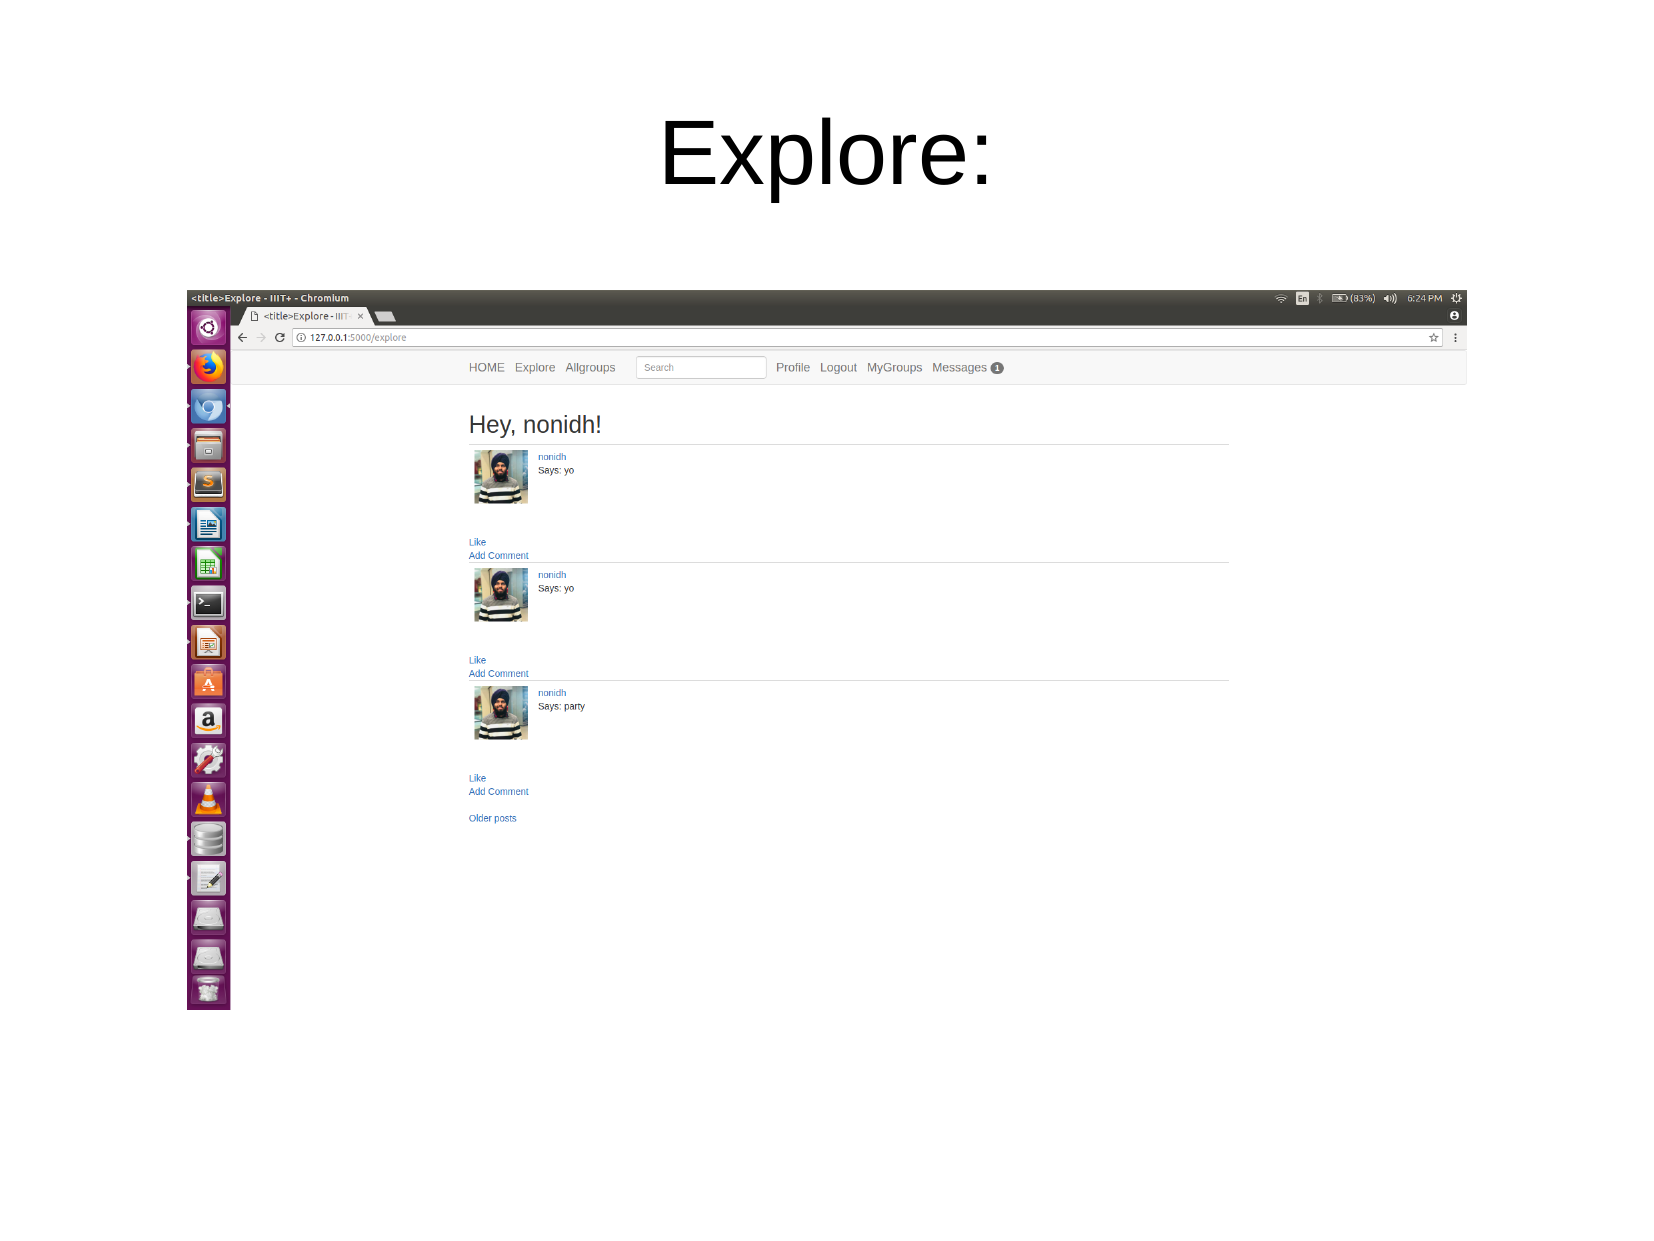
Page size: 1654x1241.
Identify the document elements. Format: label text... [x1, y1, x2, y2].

picture [187, 290, 1467, 1010]
title Explore: [82, 49, 1571, 257]
